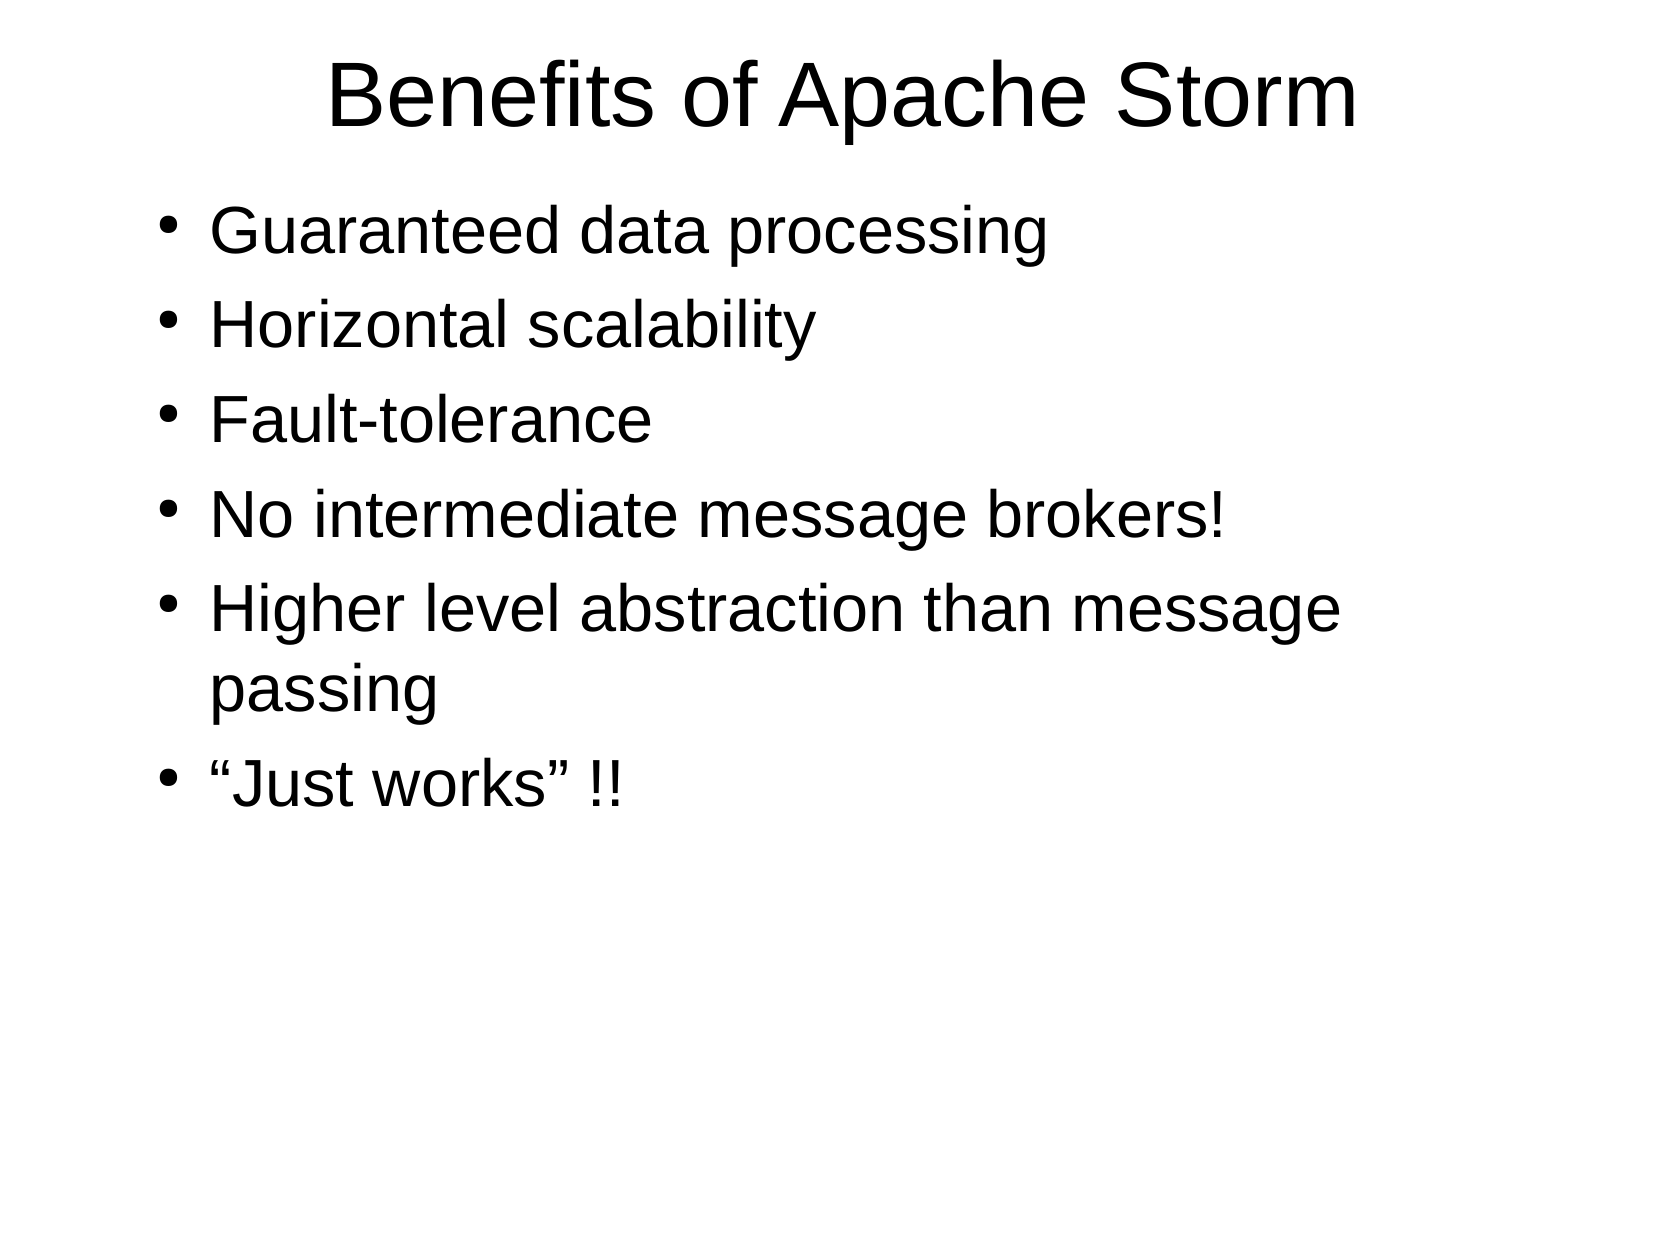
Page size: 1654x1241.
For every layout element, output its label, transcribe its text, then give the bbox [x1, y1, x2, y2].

title Benefits of Apache Storm [124, 20, 1530, 159]
list Guaranteed data processing Horizontal scalability Fault-tolerance No intermediate message brokers! Higher level abstraction than message passing “Just works” !! [124, 179, 1530, 1034]
